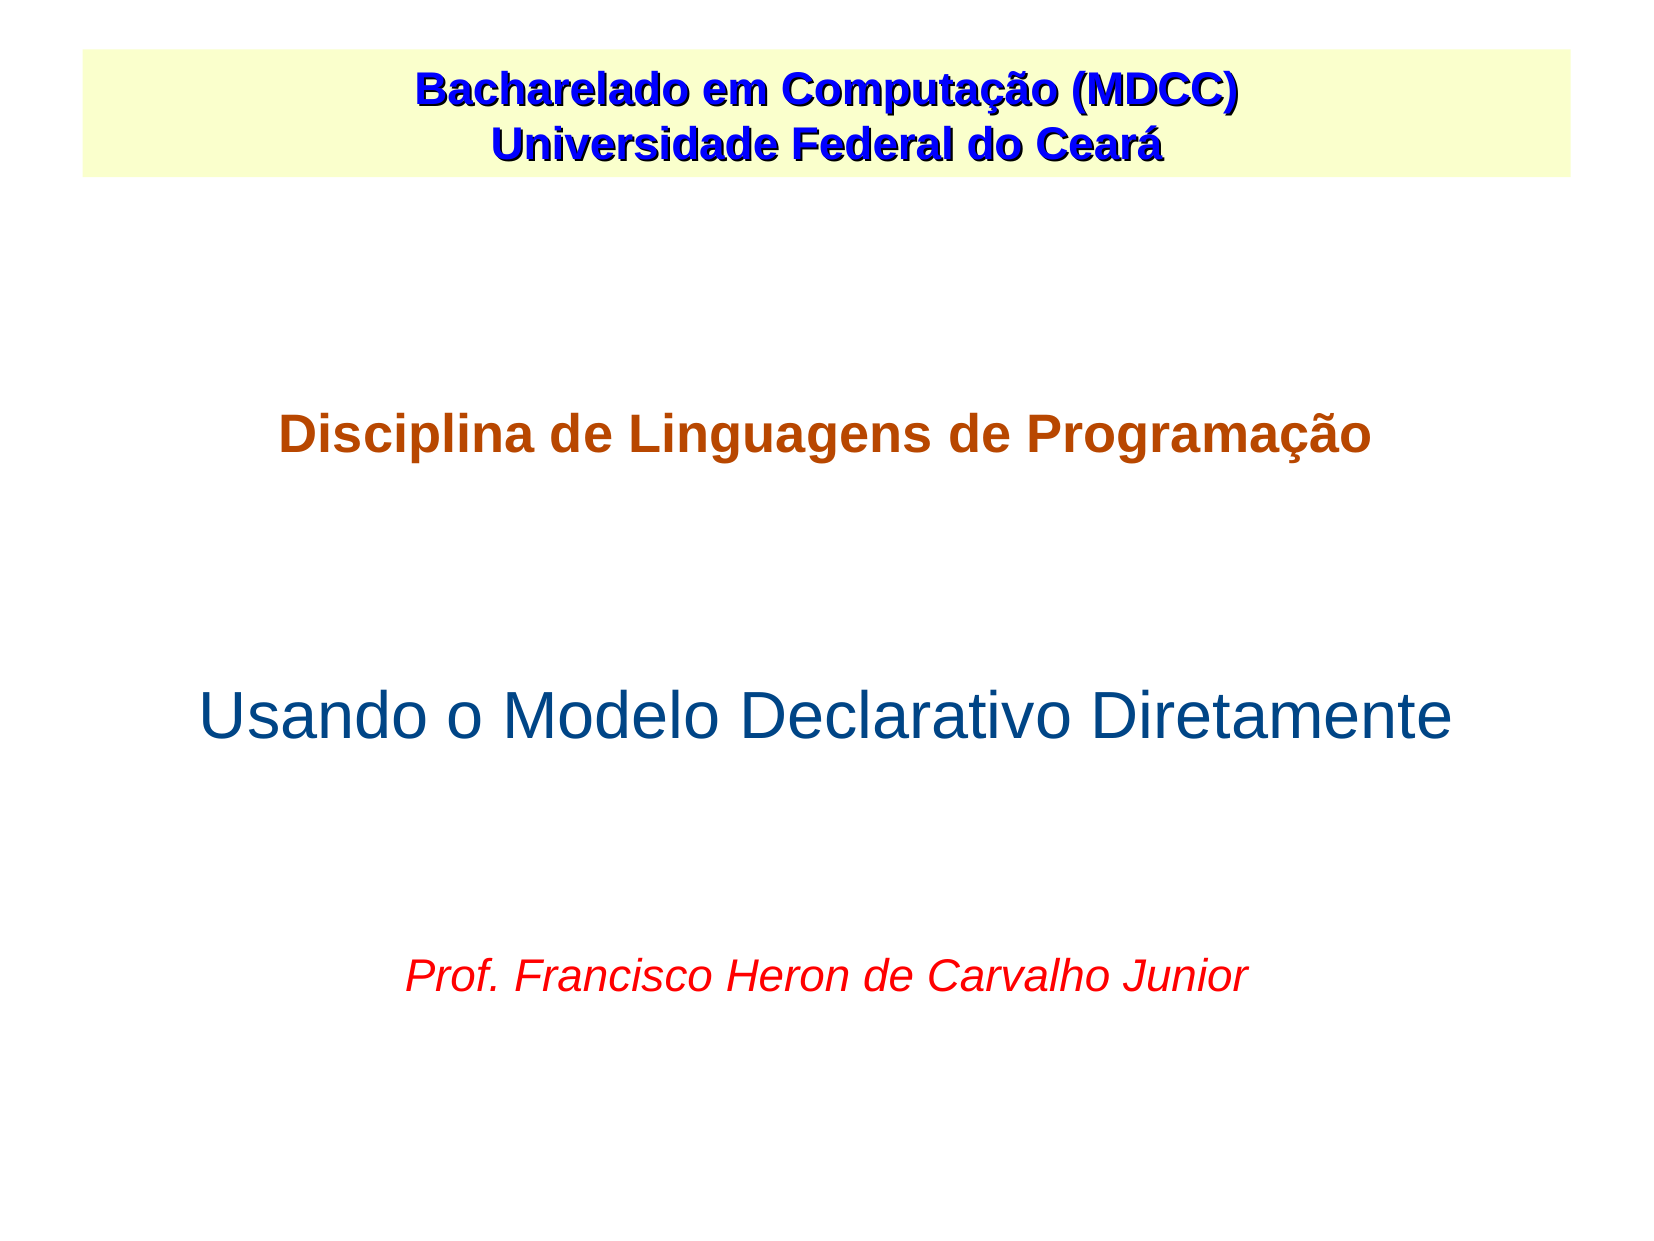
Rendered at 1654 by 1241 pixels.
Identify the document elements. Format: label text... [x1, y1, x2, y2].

title Bacharelado em Computação (MDCC) Universidade Federal do Ceará [82, 49, 1571, 178]
subtitle Disciplina de Linguagens de Programação Usando o Modelo Declarativo Diretamente Prof. Francisco Heron de Carvalho Junior [82, 290, 1571, 1109]
